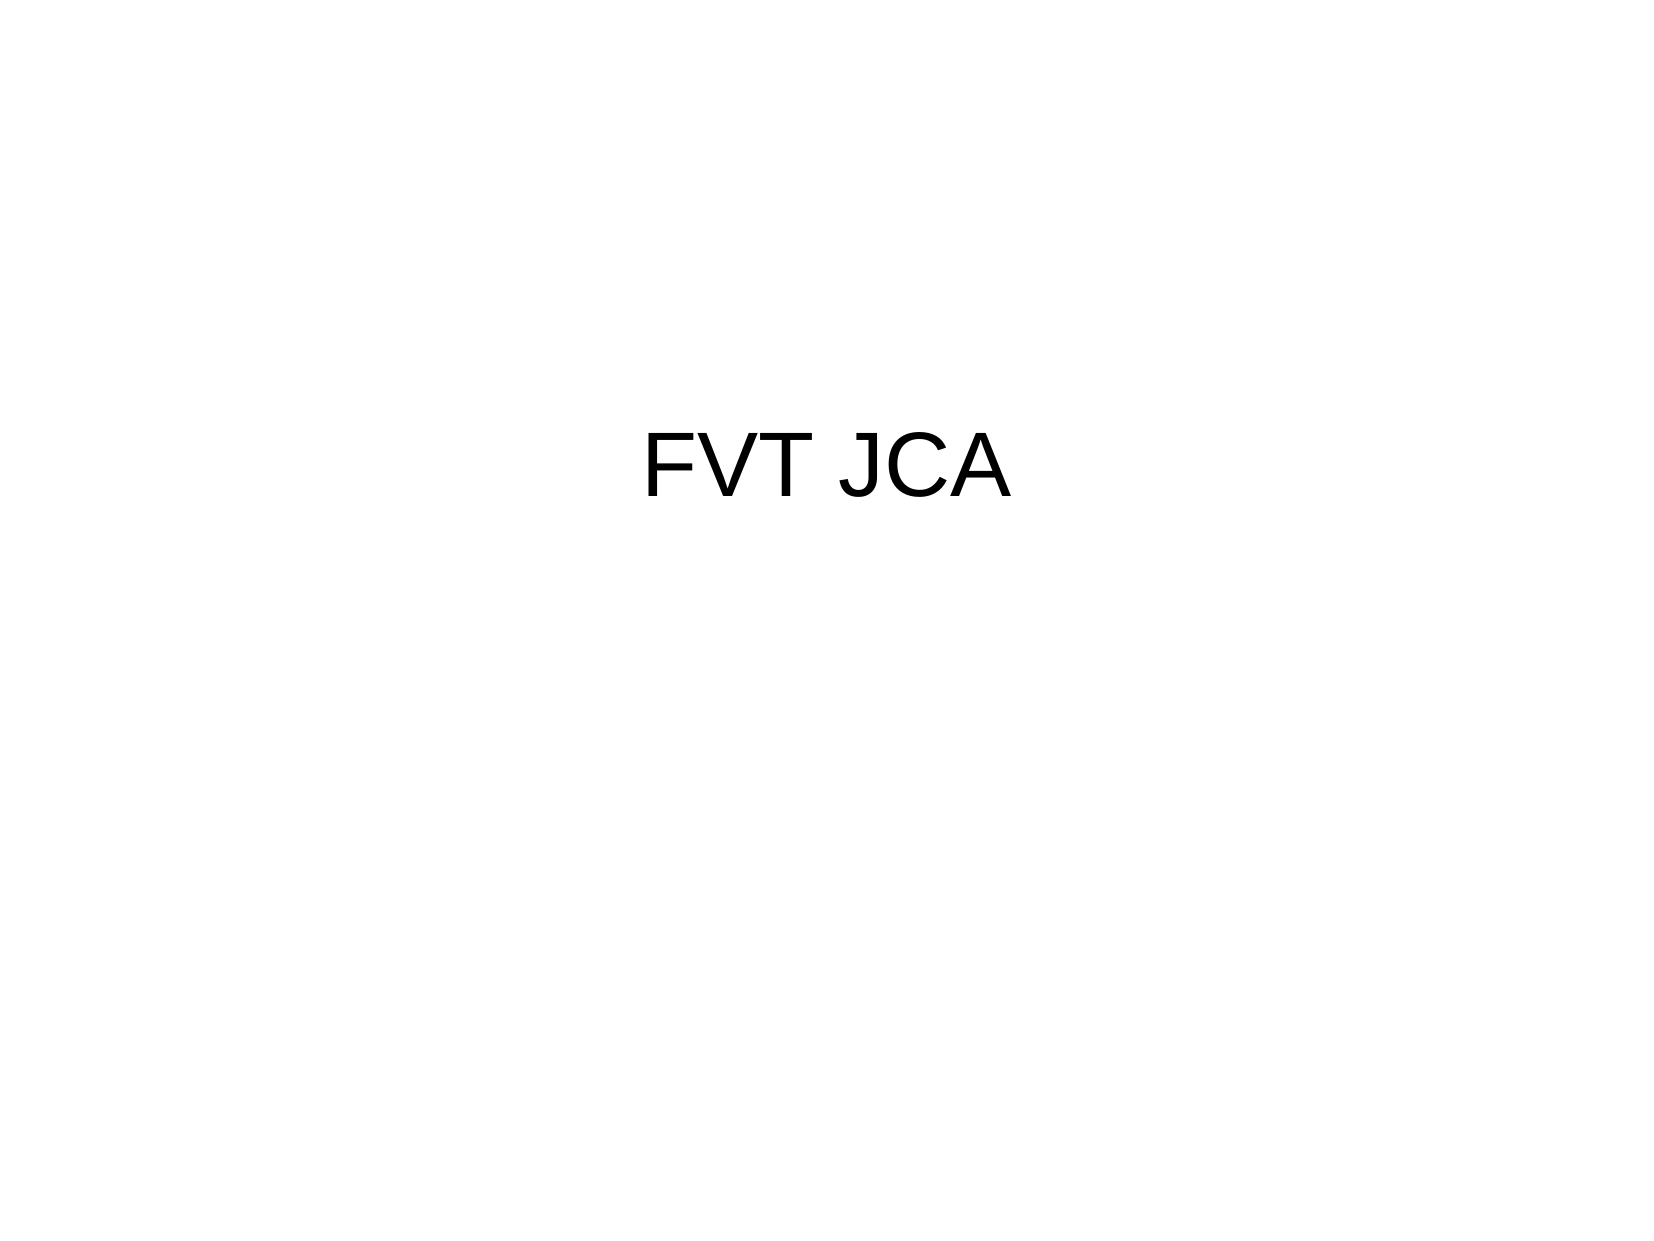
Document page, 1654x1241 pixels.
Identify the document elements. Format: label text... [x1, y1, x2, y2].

title FVT JCA [122, 339, 1531, 590]
